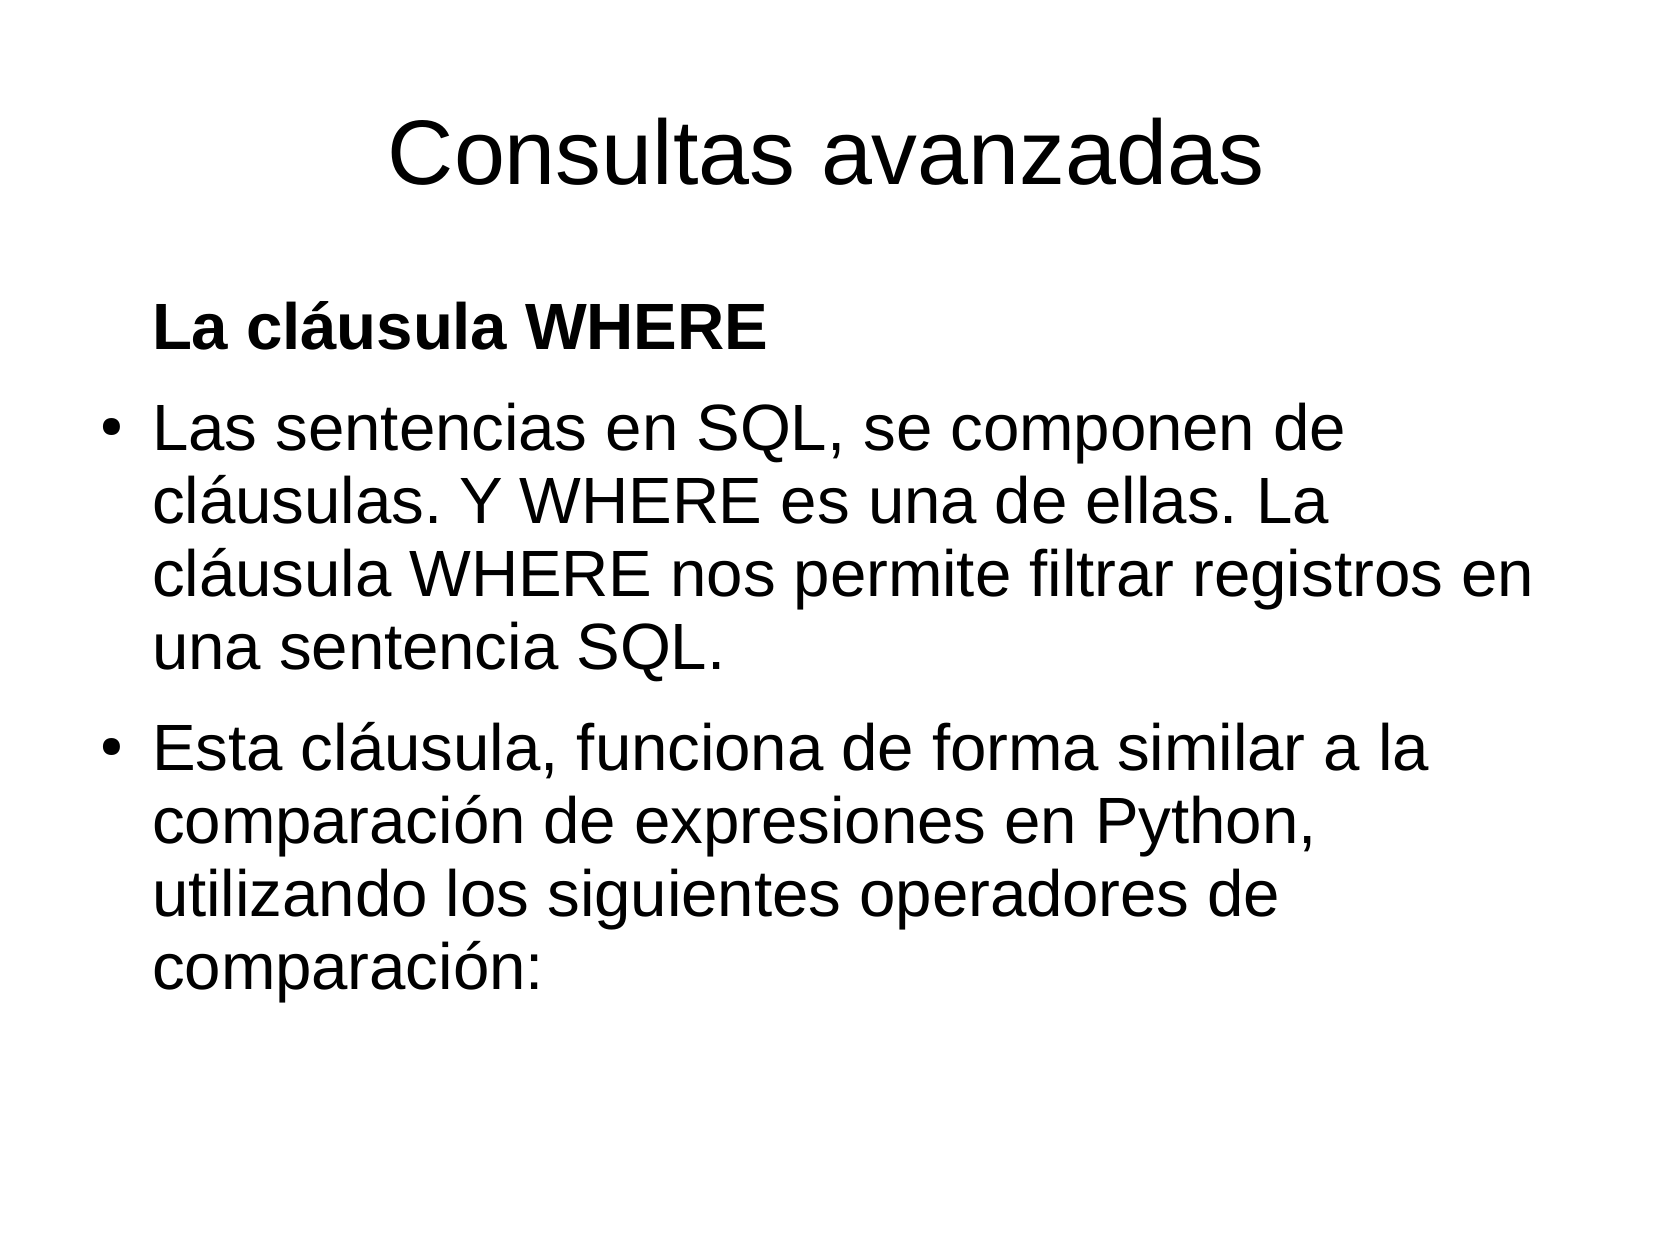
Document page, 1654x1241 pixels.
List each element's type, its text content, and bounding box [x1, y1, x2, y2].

list La cláusula WHERE Las sentencias en SQL, se componen de cláusulas. Y WHERE es una de ellas. La cláusula WHERE nos permite filtrar registros en una sentencia SQL. Esta cláusula, funciona de forma similar a la comparación de expresiones en Python, utilizando los siguientes operadores de comparación: [82, 290, 1571, 1010]
title Consultas avanzadas [82, 49, 1571, 257]
